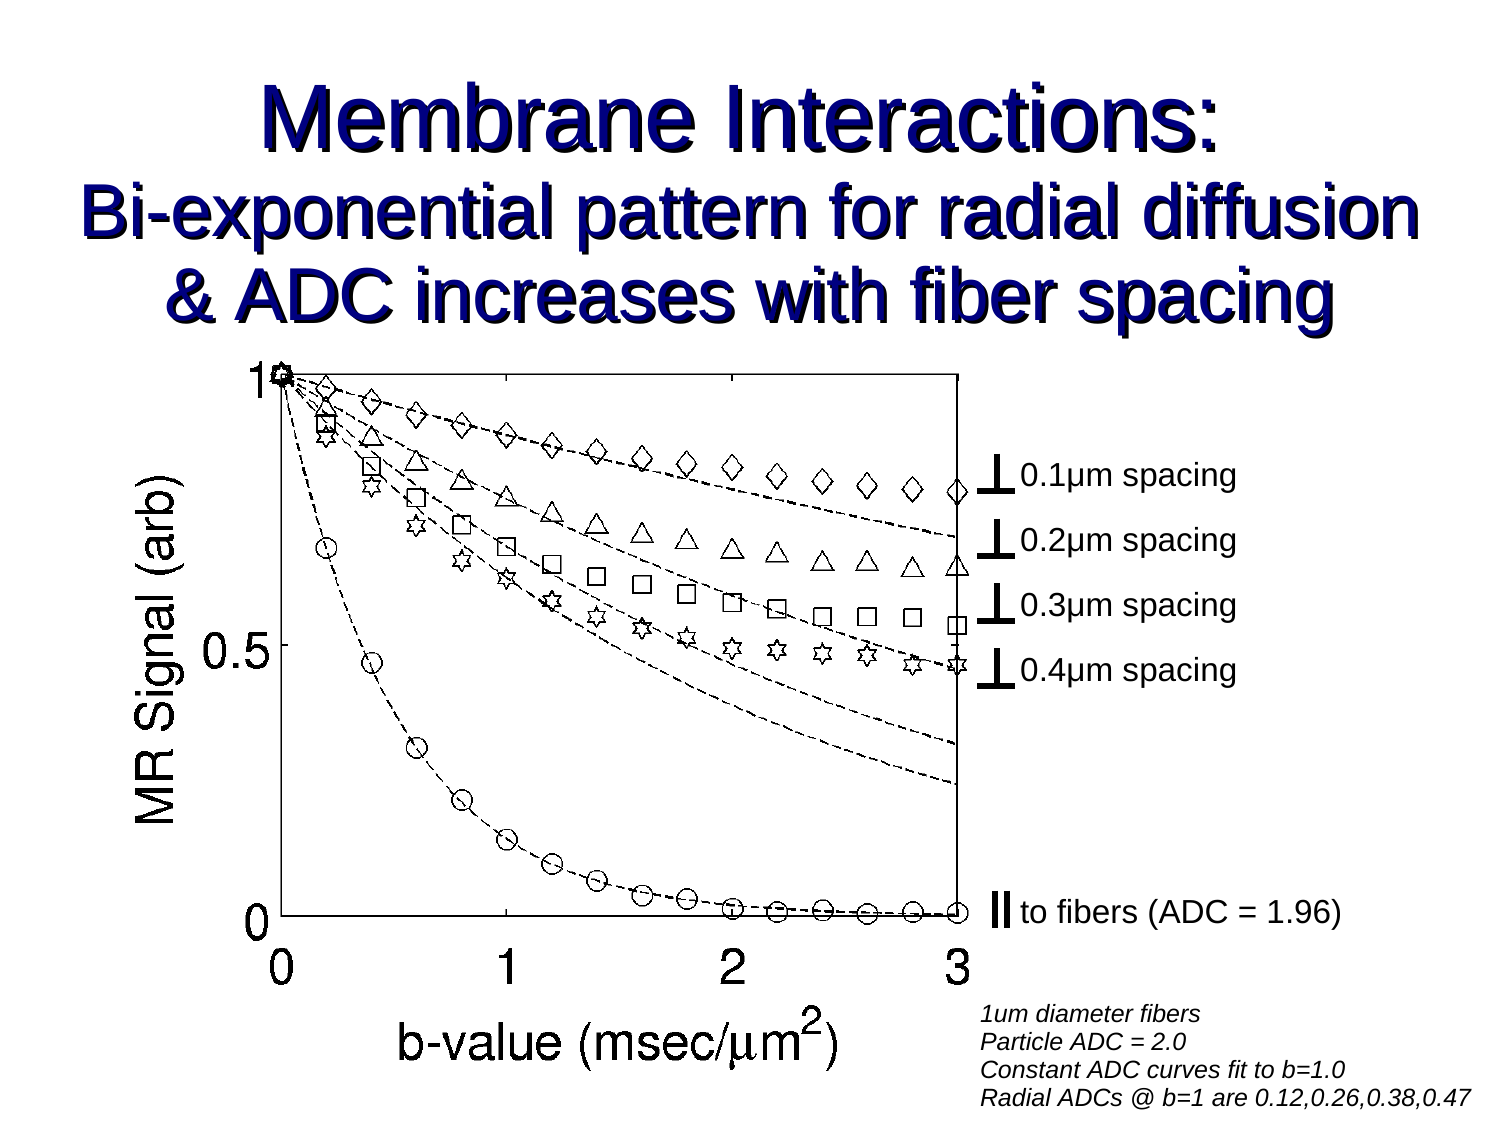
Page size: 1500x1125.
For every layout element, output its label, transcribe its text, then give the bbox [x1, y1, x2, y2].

text_box 0.3μm spacing [986, 579, 1475, 631]
text_box 0.4μm spacing [986, 643, 1475, 696]
title Membrane Interactions: Bi-exponential pattern for radial diffusion & ADC increases with fiber spacing [75, 65, 1426, 337]
picture [112, 337, 1046, 1075]
text_box to fibers (ADC = 1.96) [986, 886, 1475, 938]
text_box 0.2μm spacing [986, 514, 1475, 566]
text_box 0.1μm spacing [986, 449, 1475, 501]
text_box 1um diameter fibers Particle ADC = 2.0 Constant ADC curves fit to b=1.0 Radial ADCs @ b=1 are 0.12,0.26,0.38,0.47 [965, 992, 1488, 1120]
